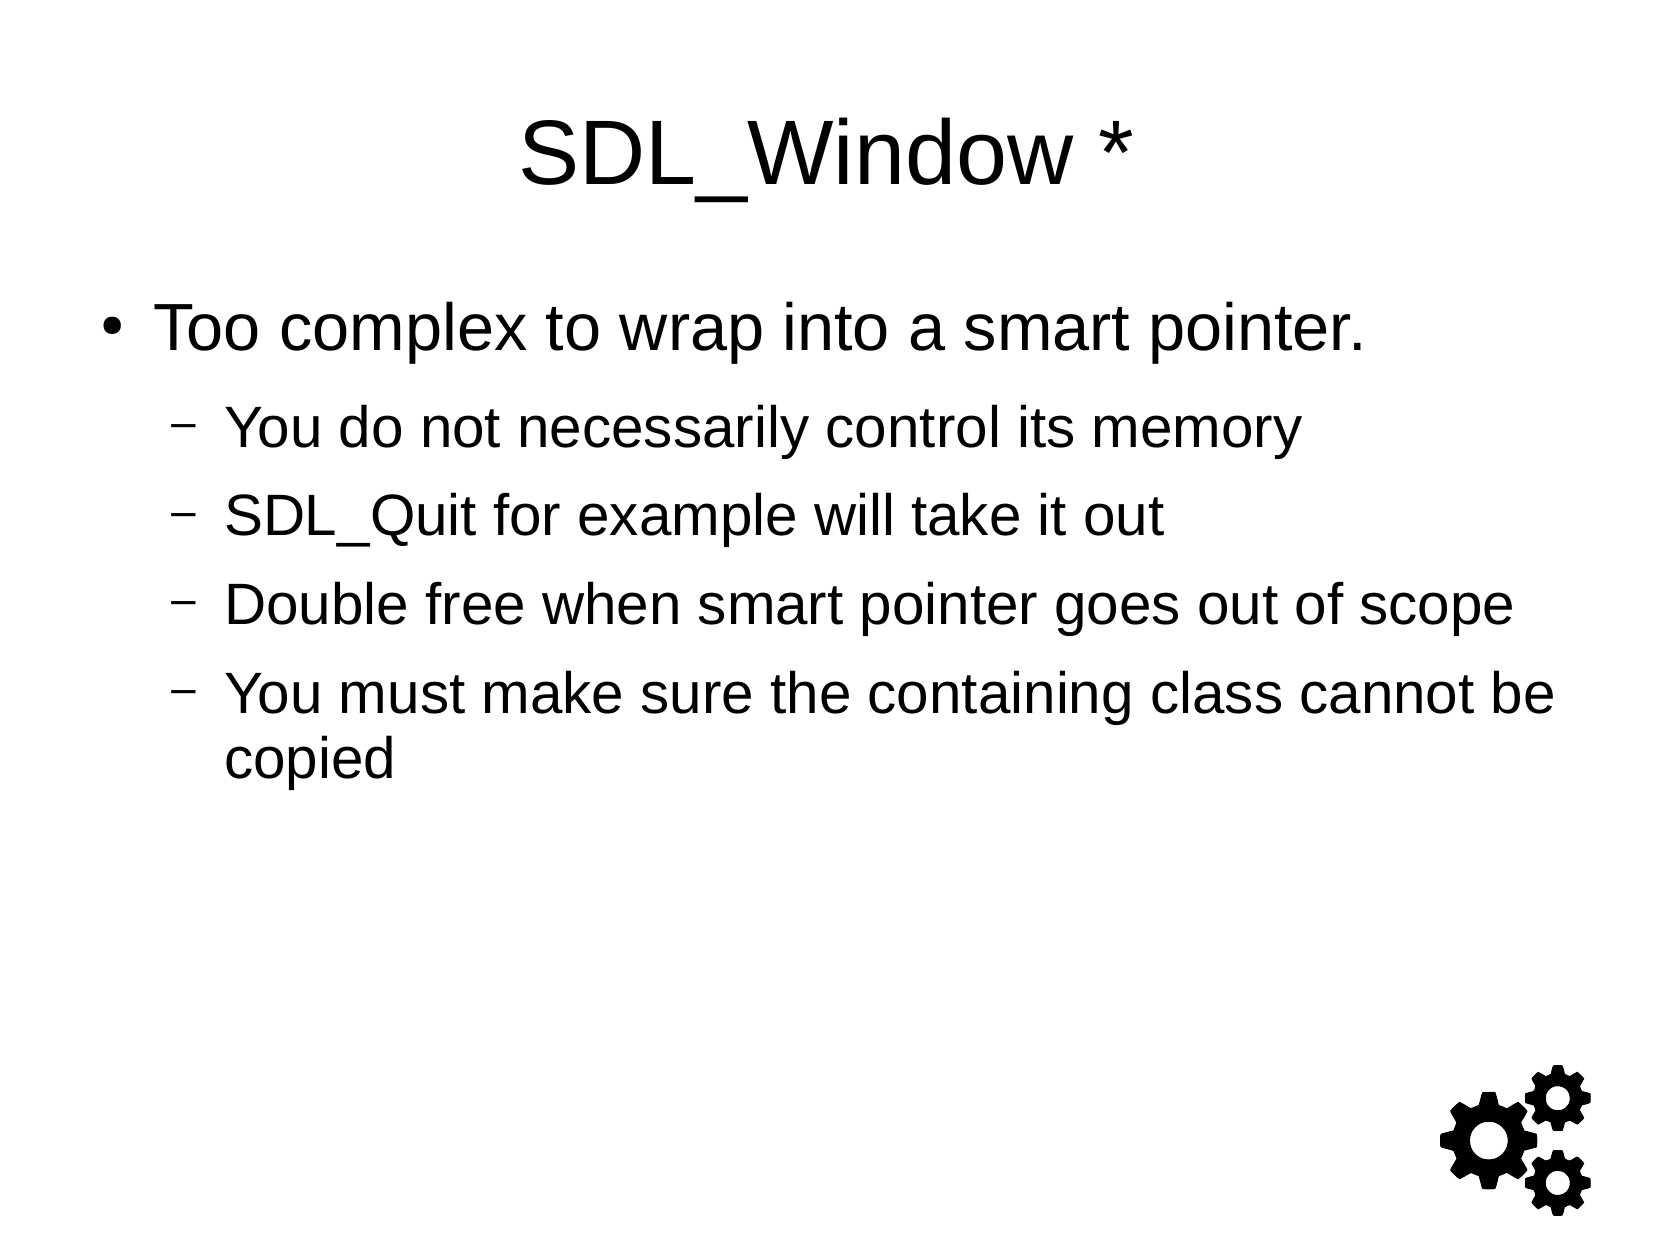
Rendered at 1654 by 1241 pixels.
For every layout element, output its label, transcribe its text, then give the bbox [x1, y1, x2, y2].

title SDL_Window * [82, 49, 1571, 257]
list Too complex to wrap into a smart pointer. You do not necessarily control its memory SDL_Quit for example will take it out Double free when smart pointer goes out of scope You must make sure the containing class cannot be copied [82, 290, 1571, 1010]
picture [1440, 1065, 1591, 1216]
